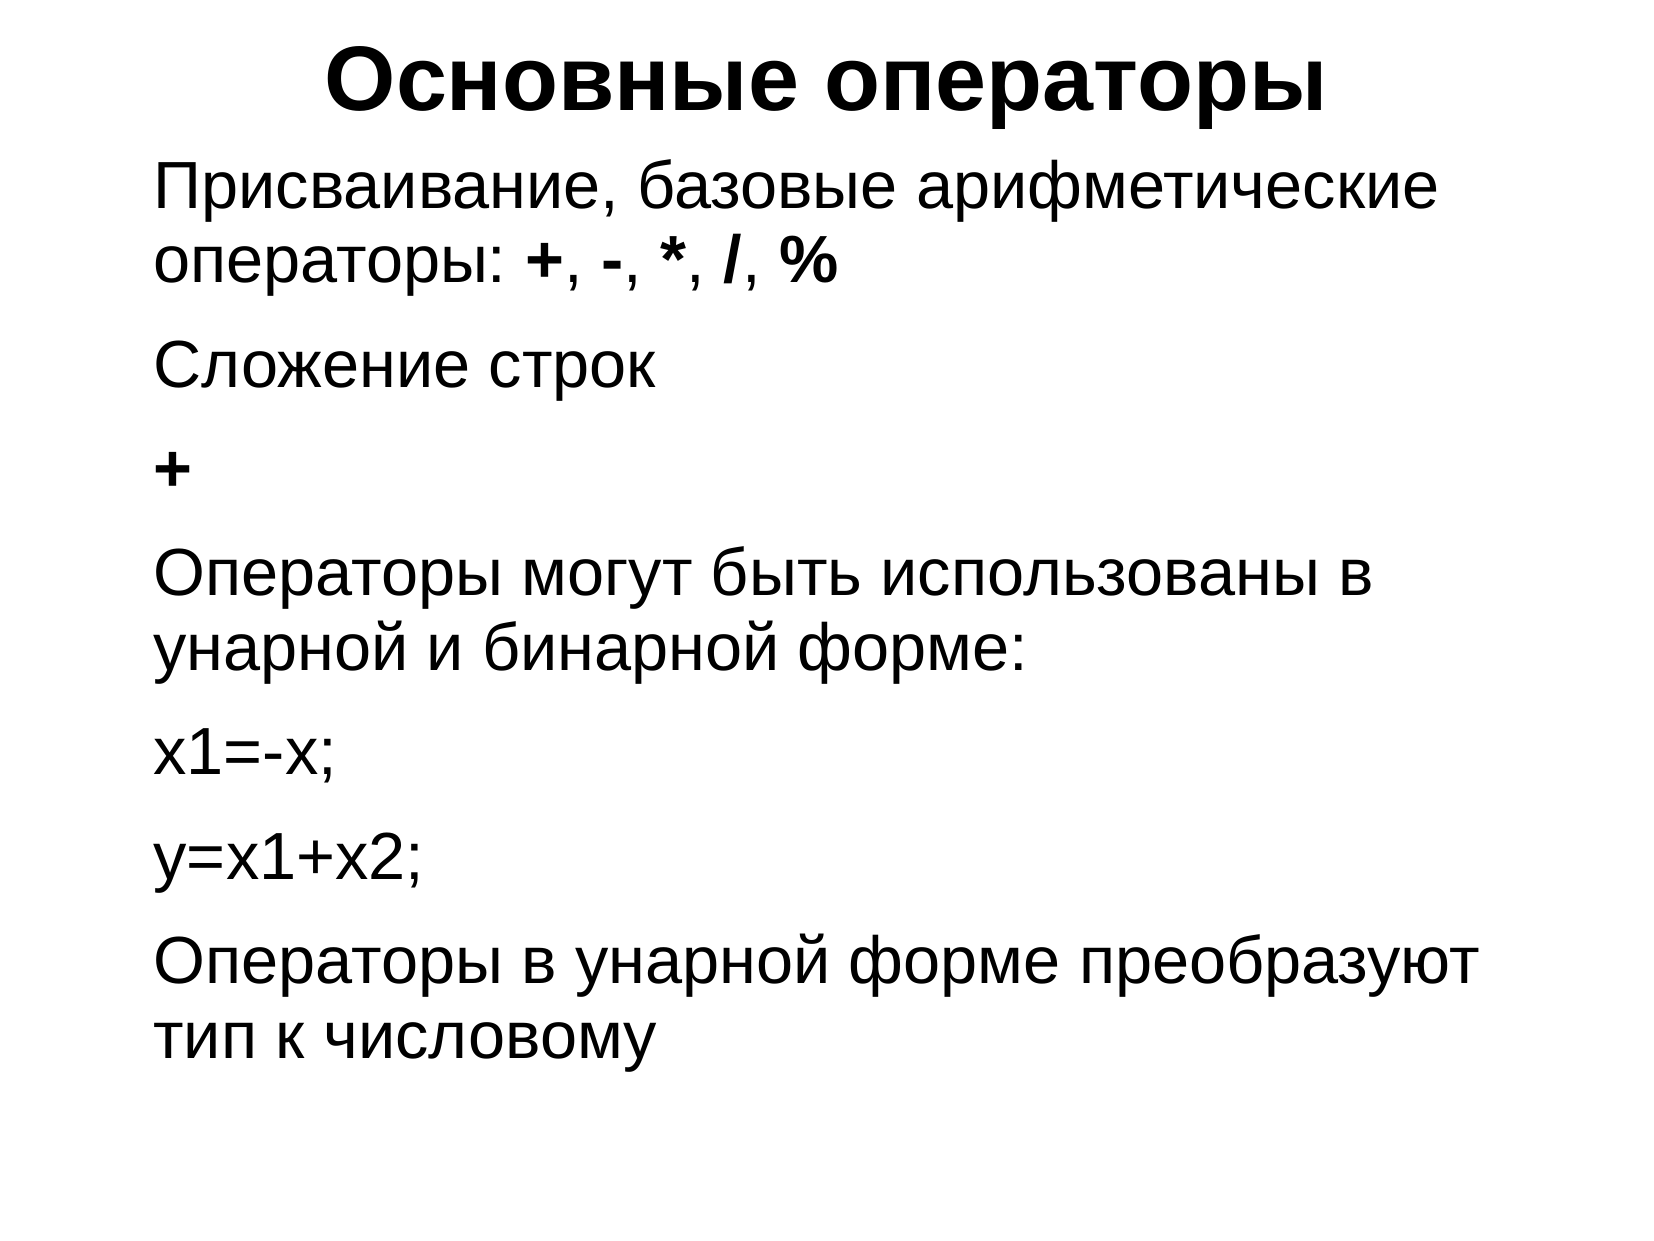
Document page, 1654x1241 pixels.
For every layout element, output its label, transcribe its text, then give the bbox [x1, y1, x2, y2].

list Присваивание, базовые арифметические операторы: +, -, *, /, % Сложение строк + Операторы могут быть использованы в унарной и бинарной форме: x1=-x; y=x1+x2; Операторы в унарной форме преобразуют тип к числовому [82, 147, 1571, 1080]
title Основные операторы [82, 27, 1571, 130]
